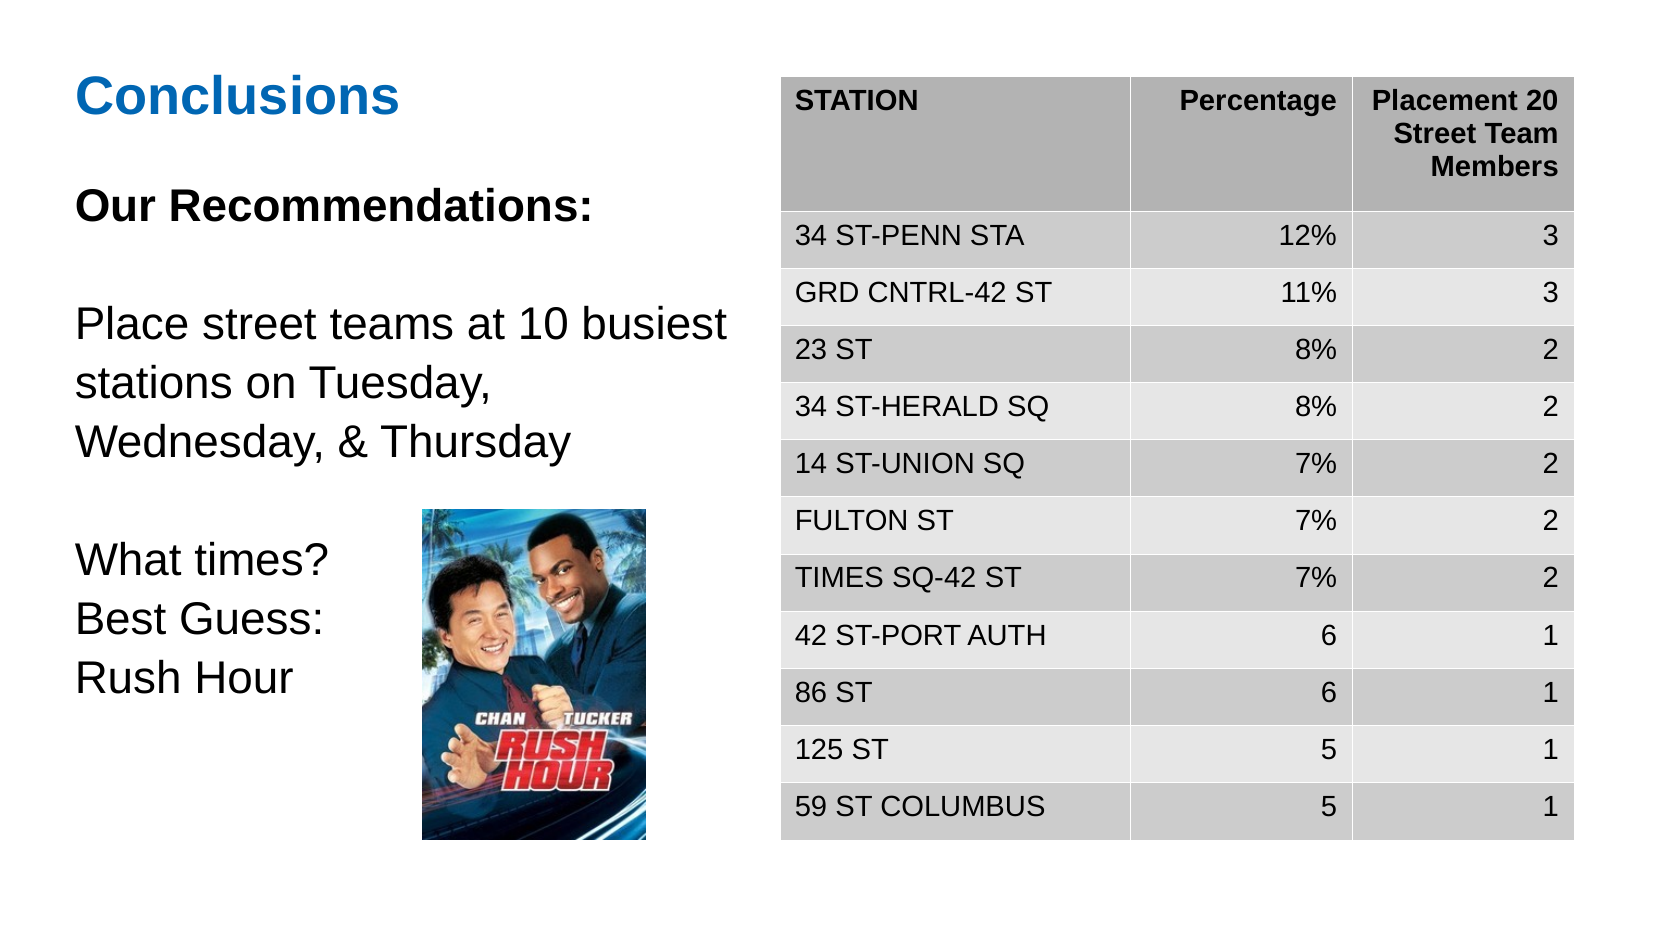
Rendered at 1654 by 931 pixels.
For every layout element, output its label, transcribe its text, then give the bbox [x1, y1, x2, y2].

table_cell 7% [1131, 497, 1352, 554]
table_cell FULTON ST [781, 497, 1130, 554]
table_cell TIMES SQ-42 ST [781, 555, 1130, 611]
table_cell 2 [1353, 440, 1574, 496]
table_cell GRD CNTRL-42 ST [781, 269, 1130, 325]
picture [464, 509, 493, 515]
table_cell 12% [1131, 212, 1352, 268]
table_cell 86 ST [781, 669, 1130, 725]
table_header Percentage [1131, 77, 1352, 211]
table_cell 2 [1353, 555, 1574, 611]
table_cell 1 [1353, 783, 1574, 840]
table_cell 6 [1131, 669, 1352, 725]
table_cell 7% [1131, 440, 1352, 496]
table_cell 42 ST-PORT AUTH [781, 612, 1130, 668]
table_cell 125 ST [781, 726, 1130, 782]
title Conclusions [0, 11, 466, 181]
table_cell 5 [1131, 783, 1352, 840]
table_cell 2 [1353, 497, 1574, 554]
table_cell 8% [1131, 383, 1352, 439]
table_cell 2 [1353, 383, 1574, 439]
table_cell 7% [1131, 555, 1352, 611]
table_cell 6 [1131, 612, 1352, 668]
table_cell 1 [1353, 726, 1574, 782]
picture [638, 818, 646, 829]
text_box Our Recommendations: Place street teams at 10 busiest stations on Tuesday, Wednesday, & Thursday What times? Best Guess: Rush Hour [60, 165, 856, 856]
table_cell 3 [1353, 212, 1574, 268]
table_cell 59 ST COLUMBUS [781, 783, 1130, 840]
table_cell 5 [1131, 726, 1352, 782]
picture [634, 833, 646, 841]
table_cell 8% [1131, 326, 1352, 382]
table_cell 1 [1353, 612, 1574, 668]
table_cell 34 ST-PENN STA [781, 212, 1130, 268]
table_cell 2 [1353, 326, 1574, 382]
table_header Placement 20 Street Team Members [1353, 77, 1574, 211]
table_cell 1 [1353, 669, 1574, 725]
table_cell 23 ST [781, 326, 1130, 382]
table_cell 3 [1353, 269, 1574, 325]
table_header STATION [781, 77, 1130, 211]
picture [422, 509, 646, 841]
table_cell 11% [1131, 269, 1352, 325]
table_cell 34 ST-HERALD SQ [781, 383, 1130, 439]
table_cell 14 ST-UNION SQ [781, 440, 1130, 496]
